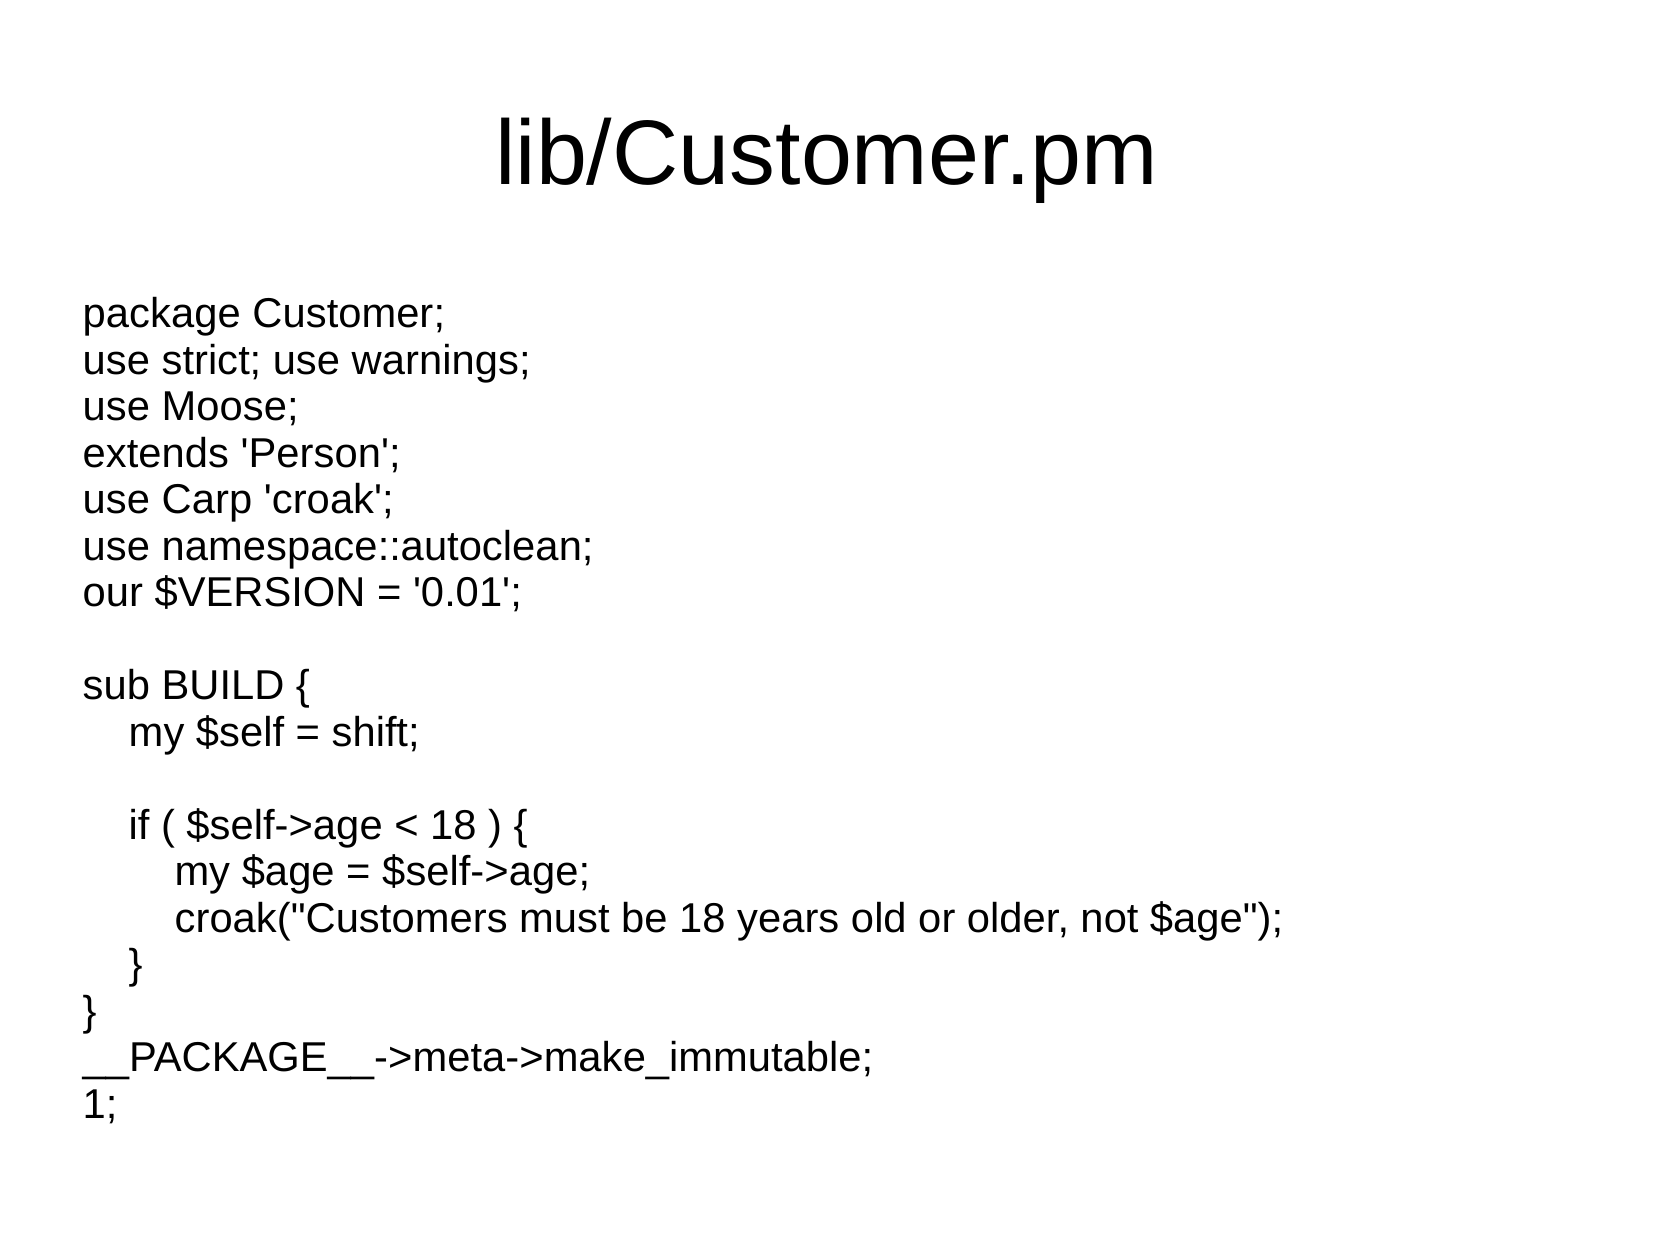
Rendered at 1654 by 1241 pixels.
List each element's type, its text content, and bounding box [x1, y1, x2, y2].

title lib/Customer.pm [82, 49, 1571, 257]
subtitle package Customer; use strict; use warnings; use Moose; extends 'Person'; use Carp 'croak'; use namespace::autoclean; our $VERSION = '0.01'; sub BUILD { my $self = shift; if ( $self->age < 18 ) { my $age = $self->age; croak("Customers must be 18 years old or older, not $age"); } } __PACKAGE__->meta->make_immutable; 1; [82, 290, 1571, 1184]
